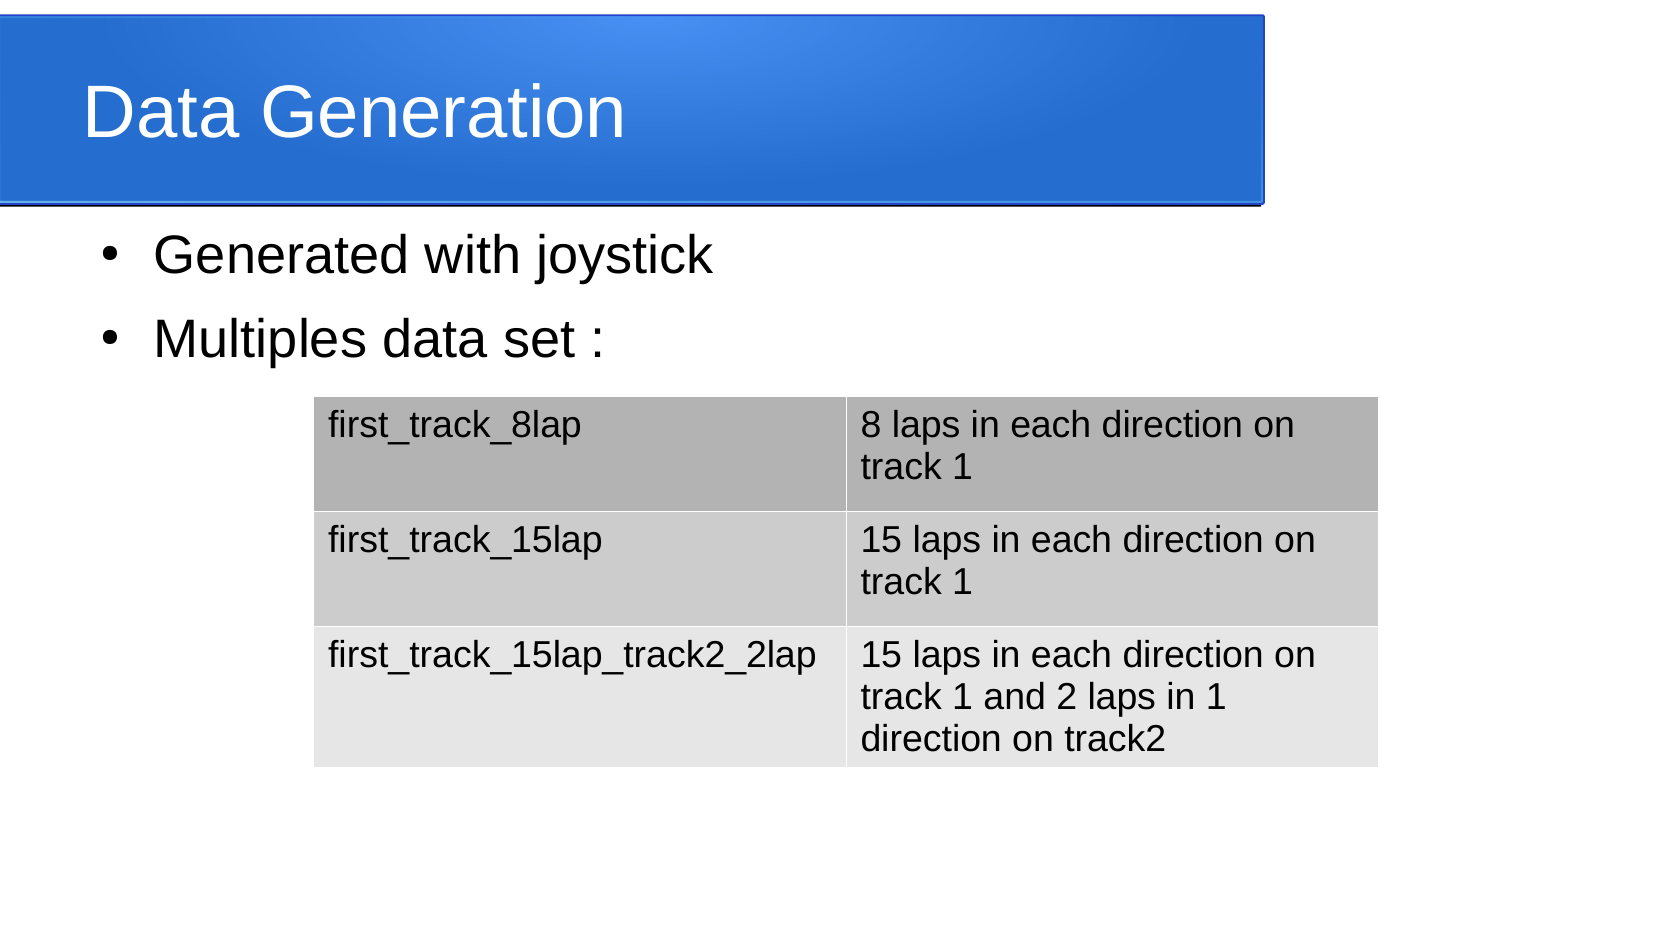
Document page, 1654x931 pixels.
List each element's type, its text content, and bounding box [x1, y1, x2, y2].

list Generated with joystick Multiples data set : [82, 224, 1571, 764]
table_cell first_track_15lap [314, 512, 846, 626]
title Data Generation [82, 35, 1235, 189]
table_cell 15 laps in each direction on track 1 and 2 laps in 1 direction on track2 [847, 627, 1378, 767]
table_header 8 laps in each direction on track 1 [847, 397, 1378, 511]
table_cell first_track_15lap_track2_2lap [314, 627, 846, 767]
table_cell 15 laps in each direction on track 1 [847, 512, 1378, 626]
table_header first_track_8lap [314, 397, 846, 511]
